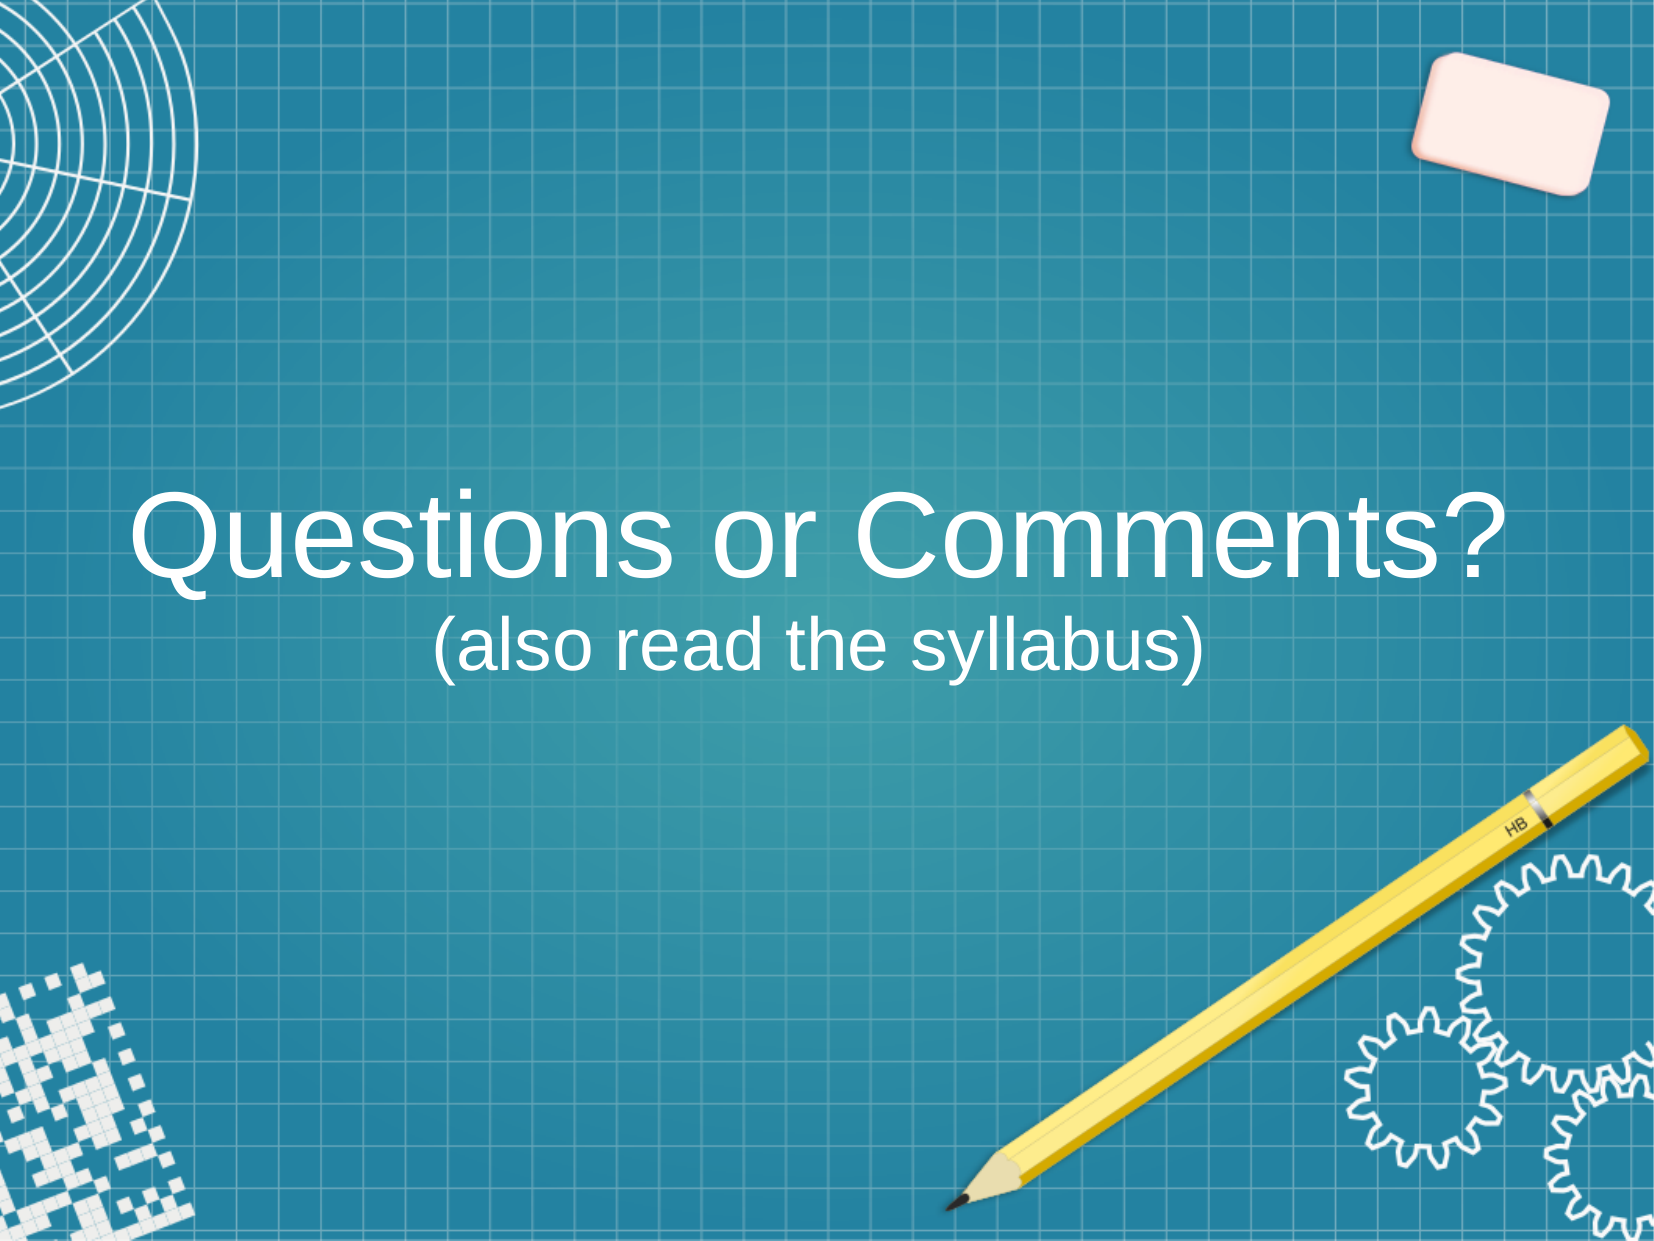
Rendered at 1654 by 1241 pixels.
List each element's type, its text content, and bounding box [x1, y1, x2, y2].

title Questions or Comments? (also read the syllabus) [75, 435, 1564, 719]
picture [0, 0, 1654, 1241]
